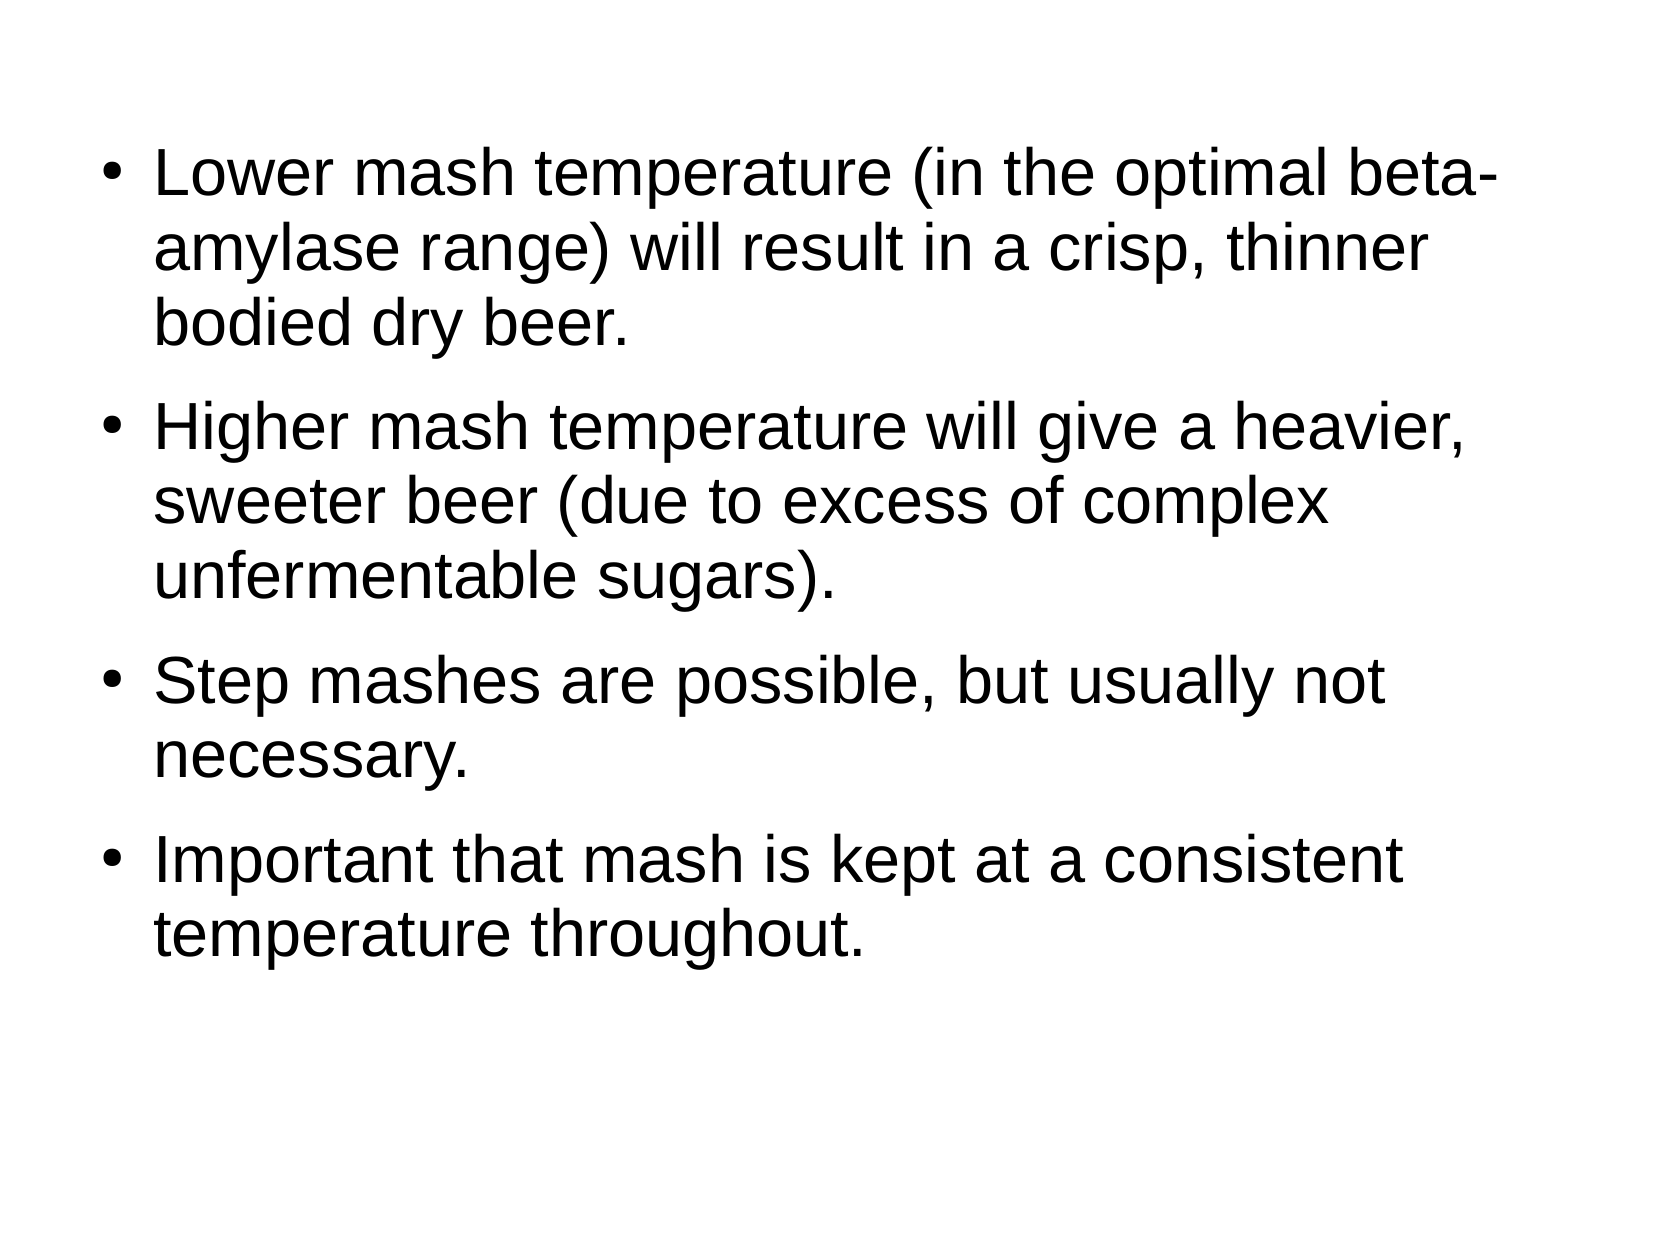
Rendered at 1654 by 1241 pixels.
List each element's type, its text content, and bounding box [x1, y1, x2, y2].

list Lower mash temperature (in the optimal beta-amylase range) will result in a crisp, thinner bodied dry beer. Higher mash temperature will give a heavier, sweeter beer (due to excess of complex unfermentable sugars). Step mashes are possible, but usually not necessary. Important that mash is kept at a consistent temperature throughout. [82, 135, 1571, 1141]
